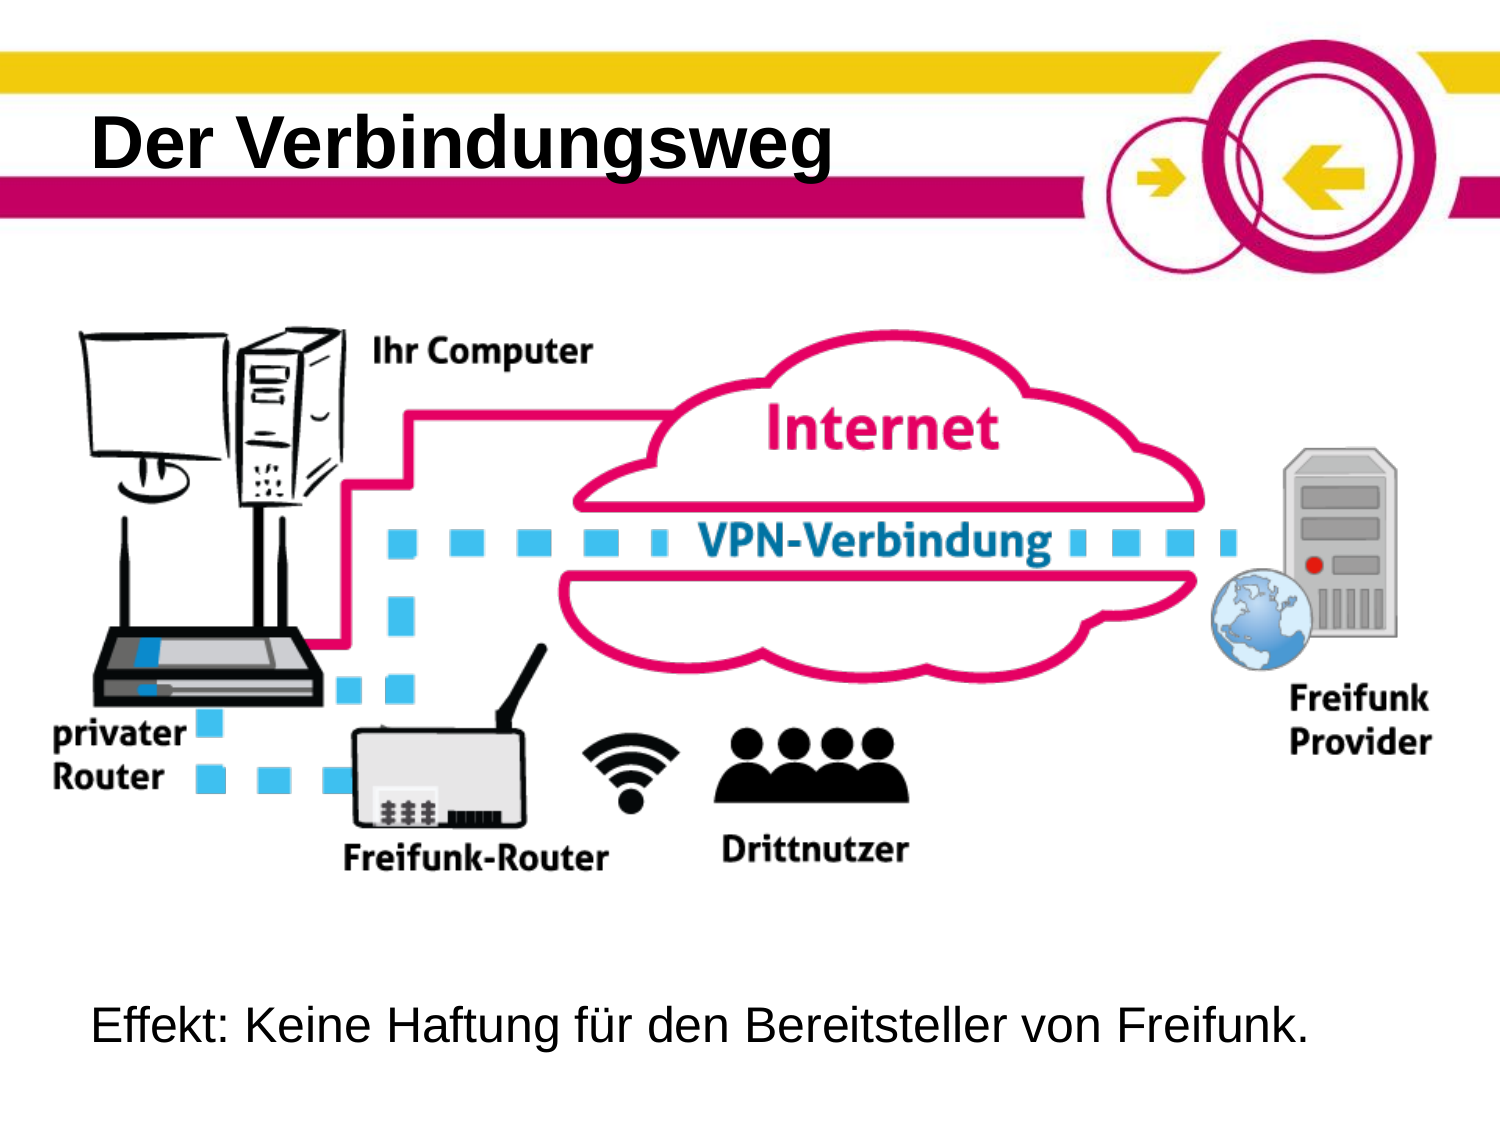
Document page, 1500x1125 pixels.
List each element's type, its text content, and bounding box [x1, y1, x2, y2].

text_box Der Verbindungsweg [75, 11, 1425, 200]
text_box Effekt: Keine Haftung für den Bereitsteller von Freifunk. [75, 977, 1440, 1125]
picture [43, 206, 1457, 927]
